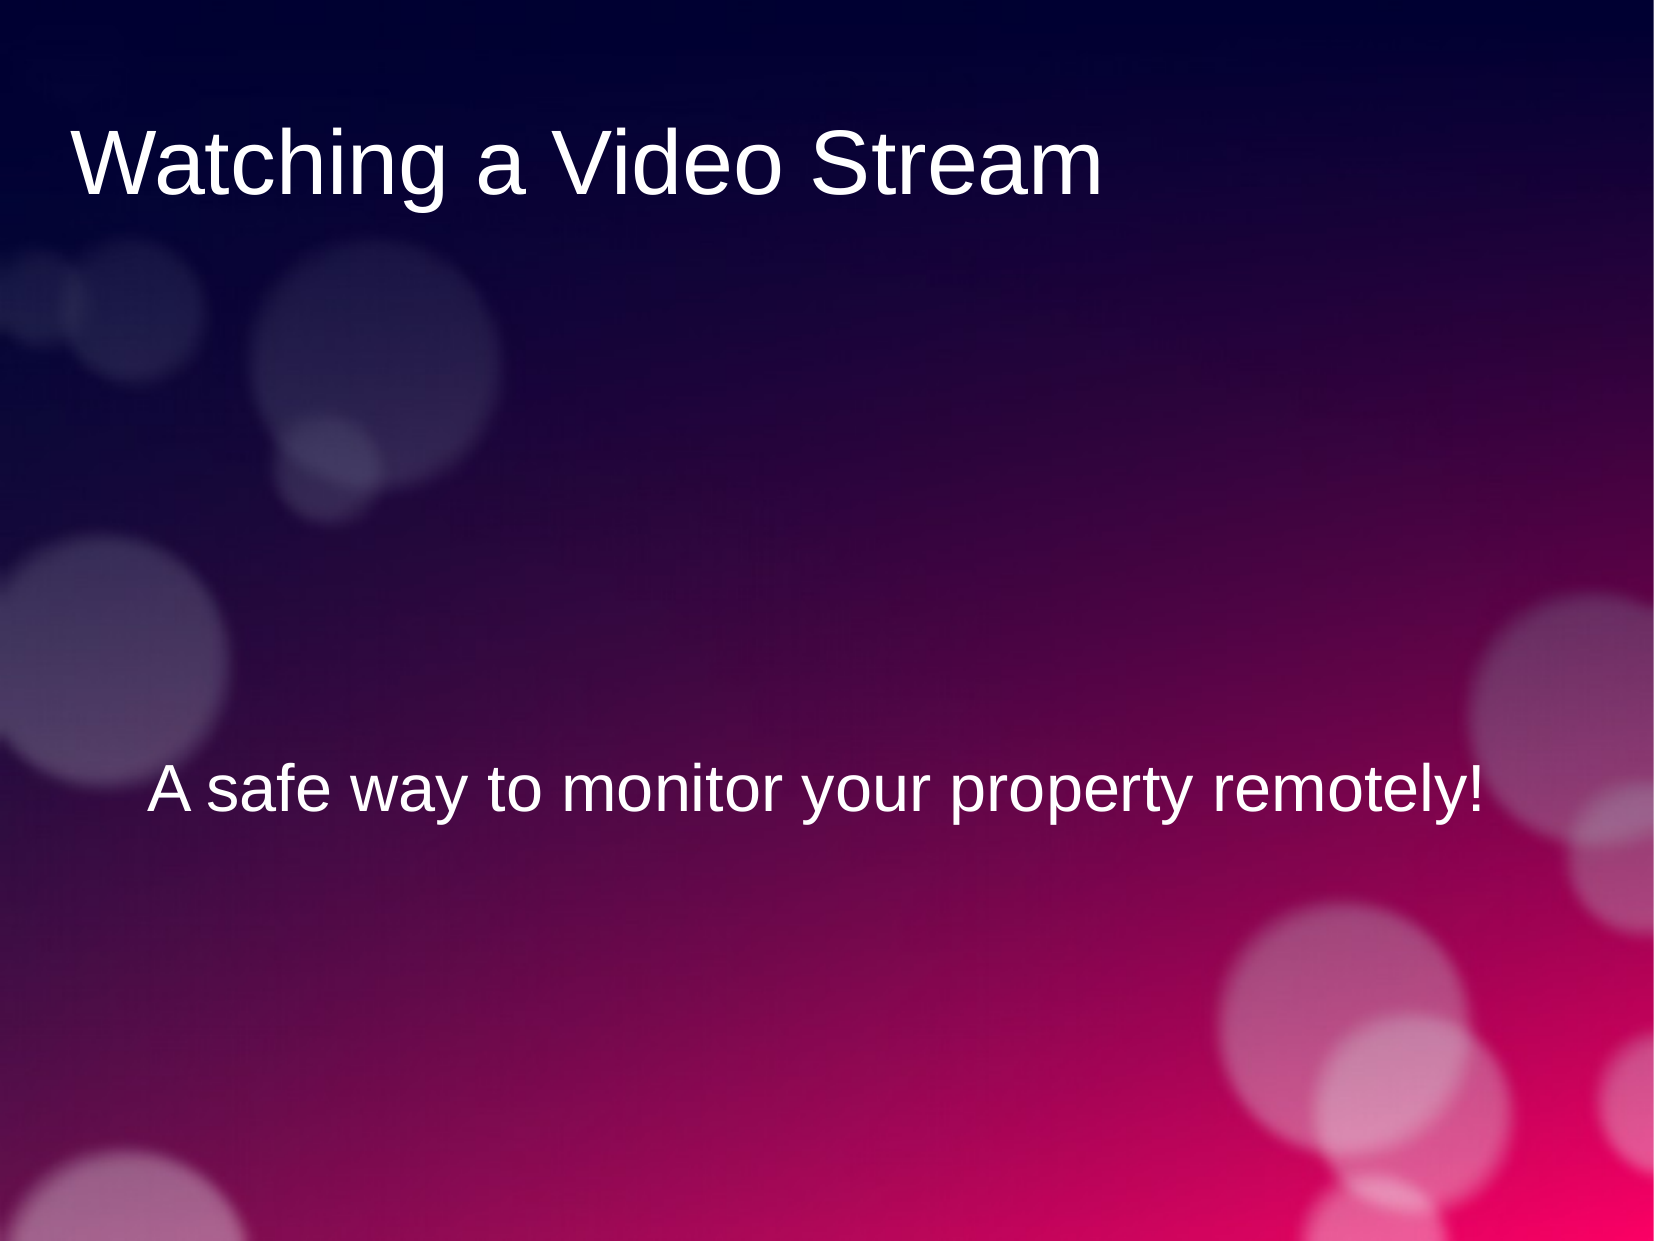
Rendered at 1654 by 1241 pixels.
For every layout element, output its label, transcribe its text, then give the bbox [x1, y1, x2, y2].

picture [0, 0, 1654, 1241]
subtitle A safe way to monitor your property remotely! [82, 566, 1571, 1010]
title Watching a Video Stream [70, 59, 1559, 267]
